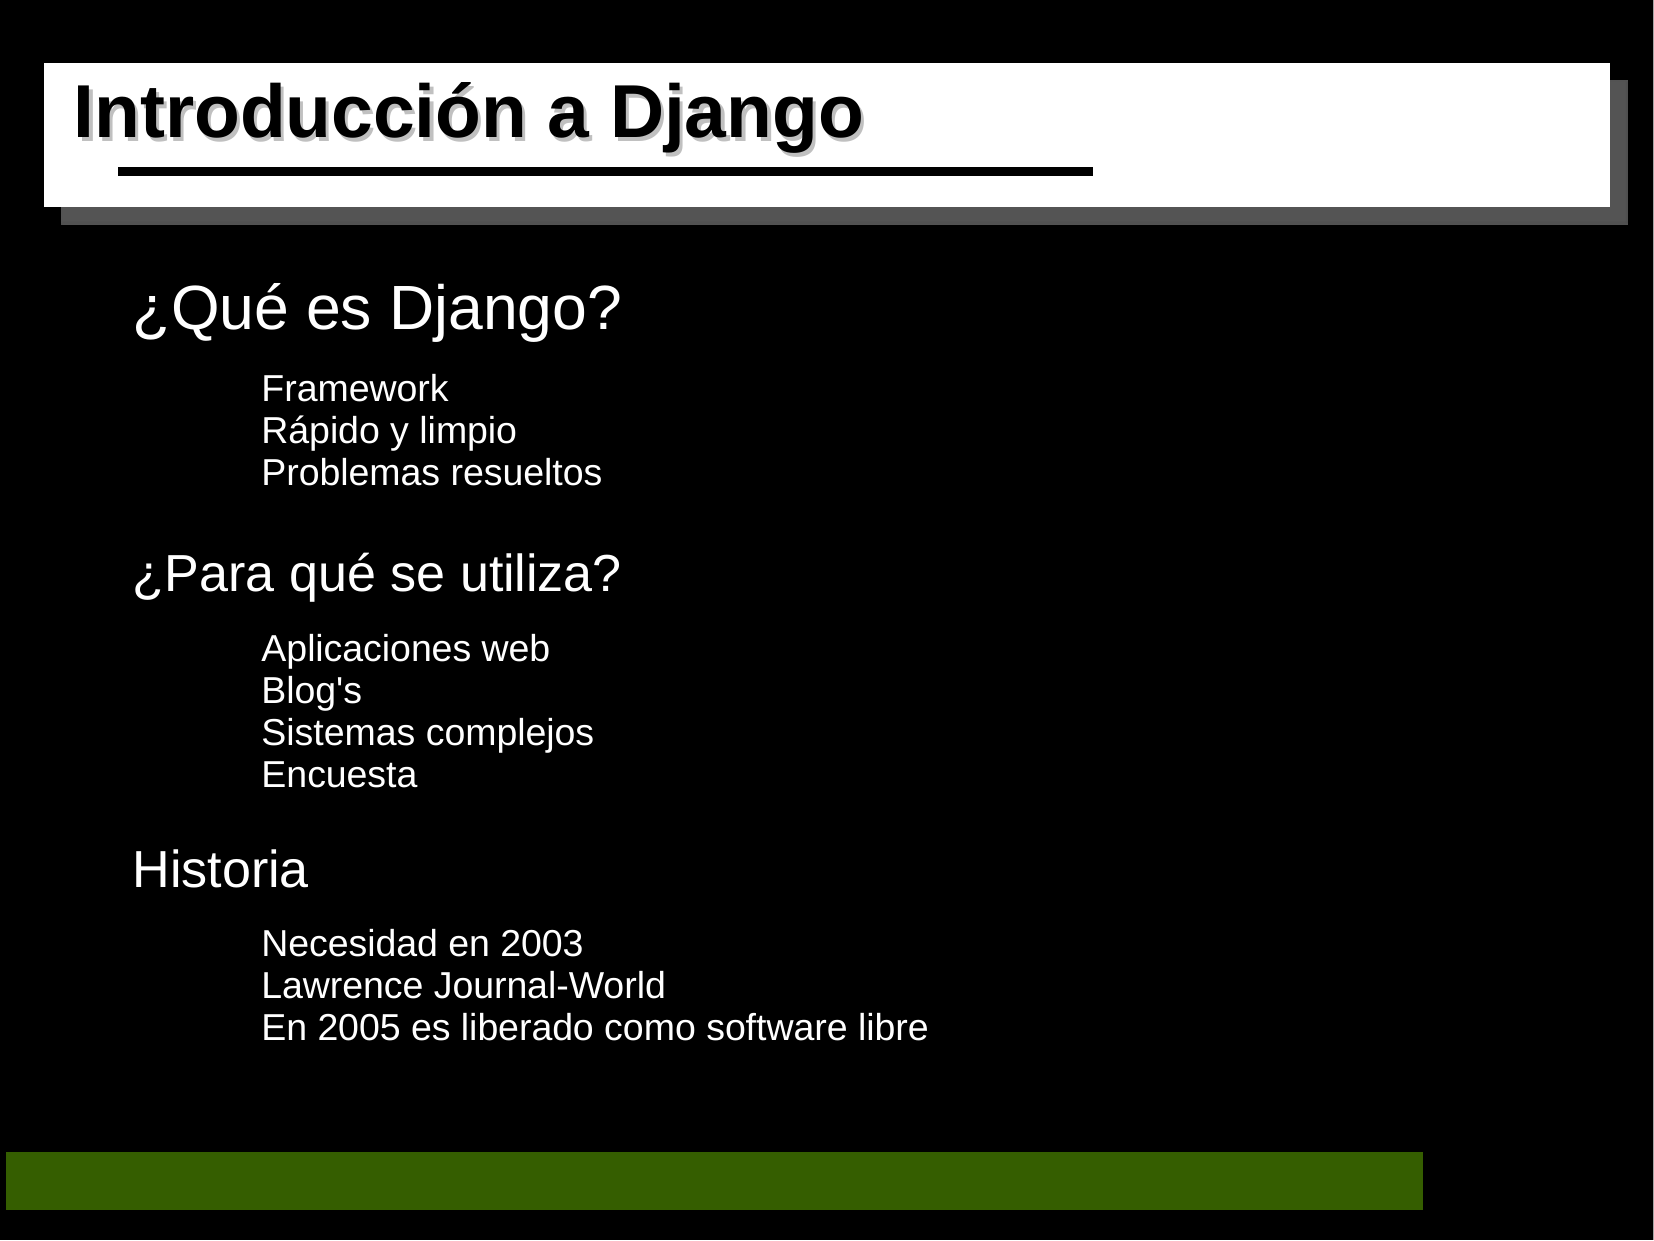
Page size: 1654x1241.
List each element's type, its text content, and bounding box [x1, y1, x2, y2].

text_box Introducción a Django [59, 62, 894, 184]
text_box Necesidad en 2003 Lawrence Journal-World En 2005 es liberado como software libre [236, 915, 1447, 1057]
text_box [5, 1151, 1424, 1211]
text_box Framework Rápido y limpio Problemas resueltos [236, 360, 1447, 502]
text_box ¿Qué es Django? [118, 265, 638, 351]
text_box Aplicaciones web Blog's Sistemas complejos Encuesta [236, 620, 1447, 803]
text_box ¿Para qué se utiliza? [118, 537, 638, 611]
text_box Historia [118, 832, 325, 906]
text_box [44, 63, 1610, 207]
